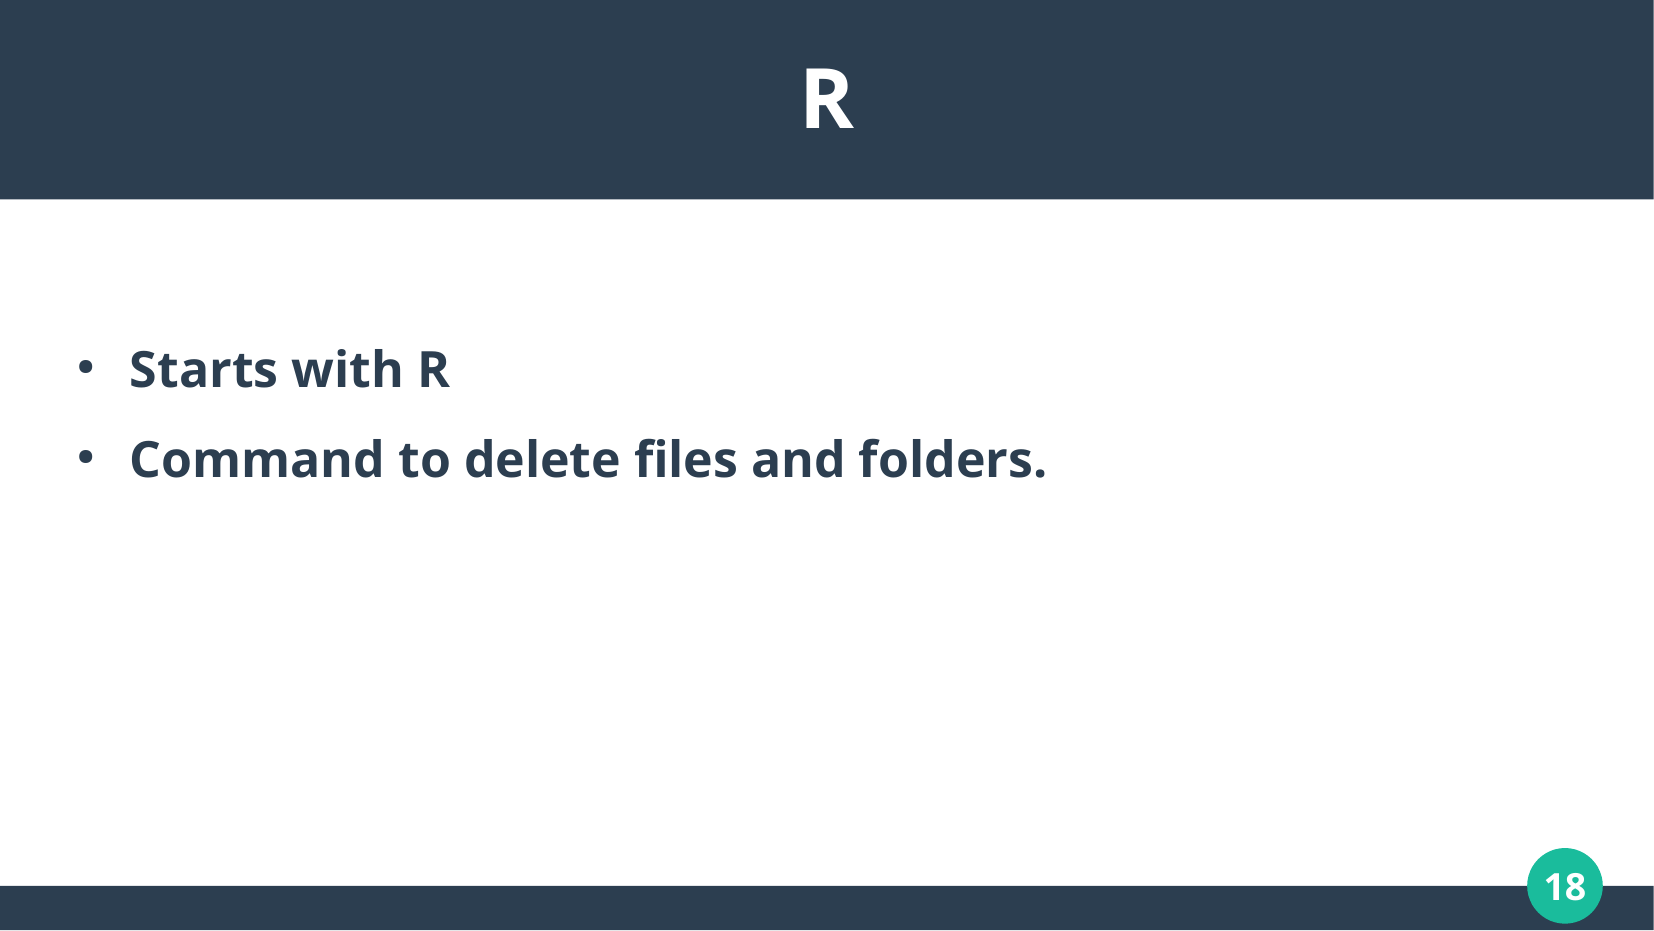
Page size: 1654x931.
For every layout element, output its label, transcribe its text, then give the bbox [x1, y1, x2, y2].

title R [59, 37, 1595, 156]
list Starts with R Command to delete files and folders. [59, 243, 1595, 864]
